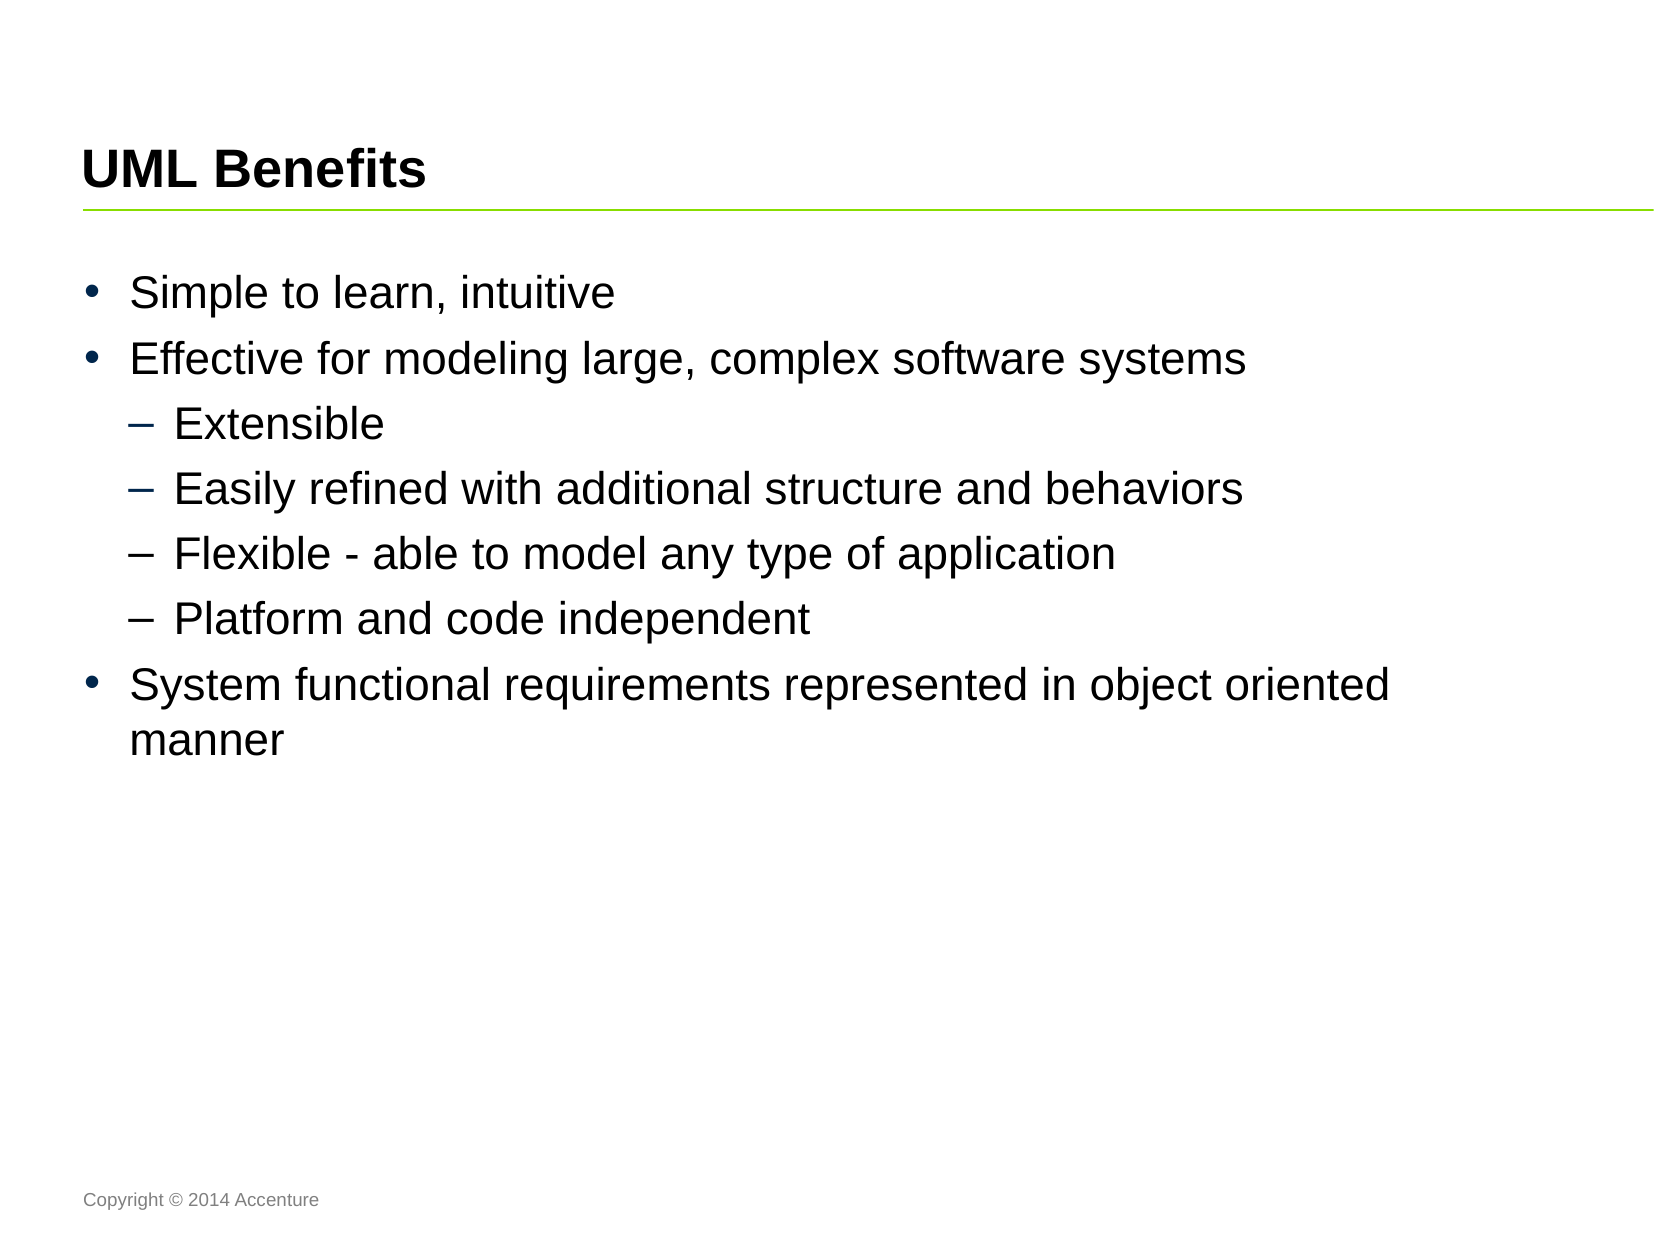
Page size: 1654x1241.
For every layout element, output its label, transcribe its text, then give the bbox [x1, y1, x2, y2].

title UML Benefits [81, 56, 1654, 199]
list Simple to learn, intuitive Effective for modeling large, complex software systems Extensible Easily refined with additional structure and behaviors Flexible - able to model any type of application Platform and code independent System functional requirements represented in object oriented manner [84, 255, 1573, 1166]
